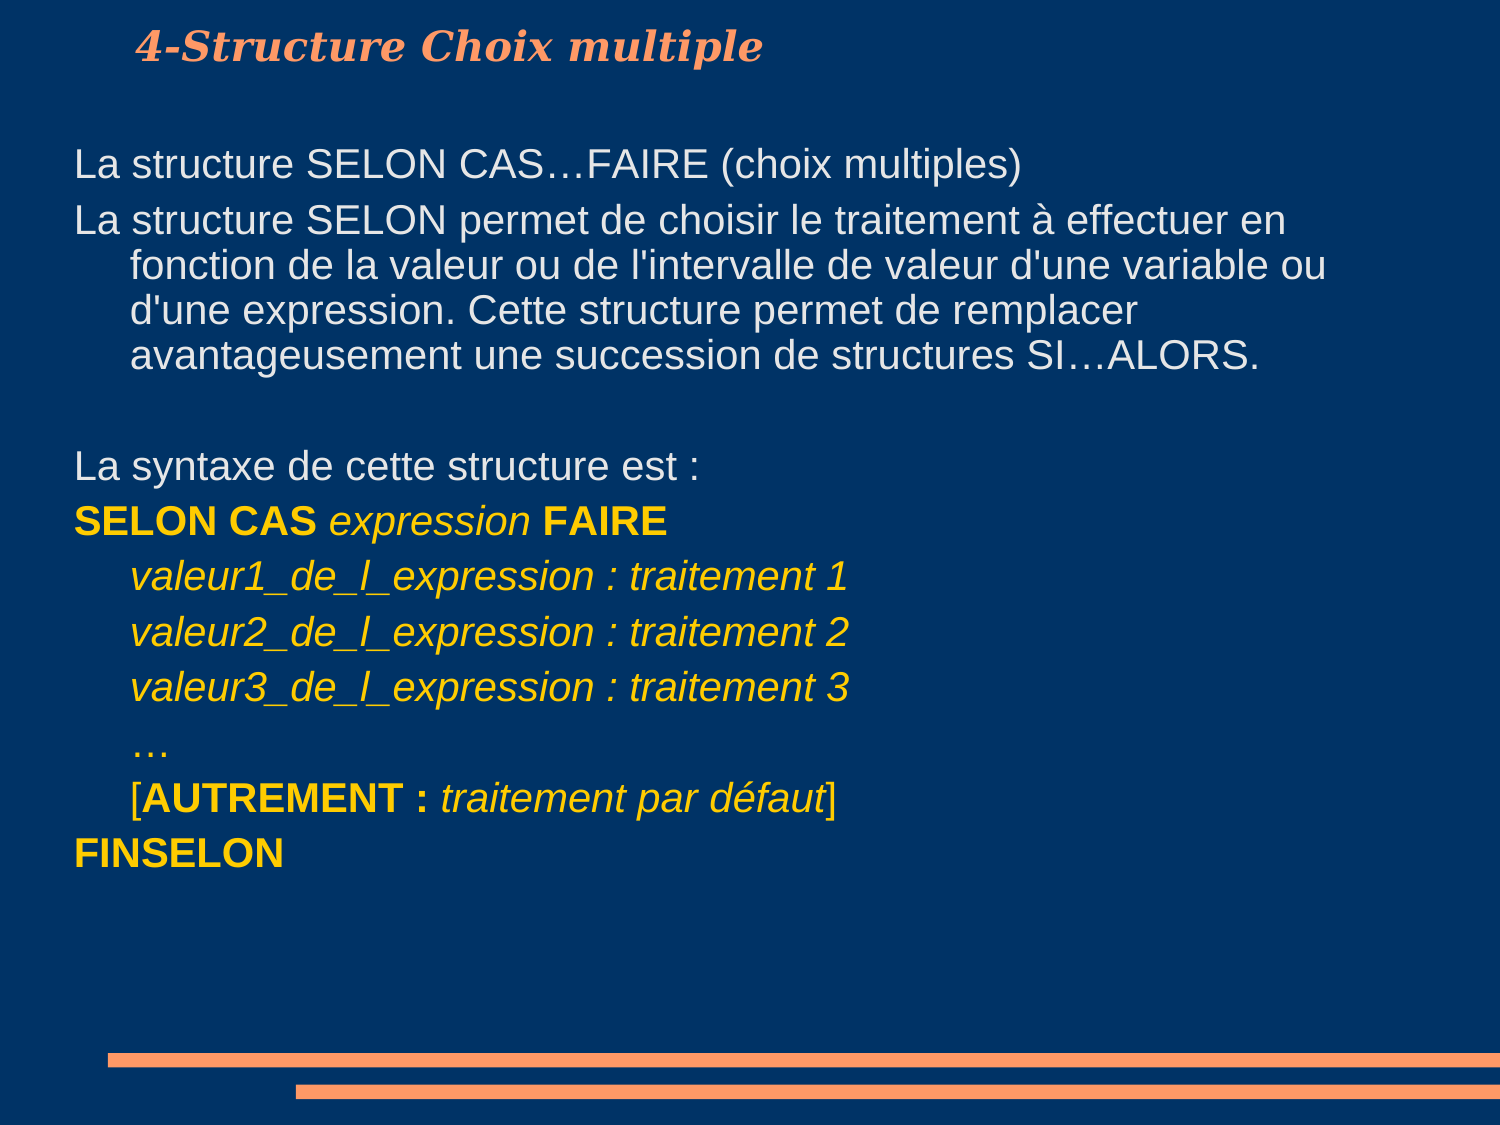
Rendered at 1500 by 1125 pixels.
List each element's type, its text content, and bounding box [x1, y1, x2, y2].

title 4-Structure Choix multiple [100, 0, 1376, 91]
list La structure SELON CAS…FAIRE (choix multiples) La structure SELON permet de choisir le traitement à effectuer en fonction de la valeur ou de l'intervalle de valeur d'une variable ou d'une expression. Cette structure permet de remplacer avantageusement une succession de structures SI…ALORS. La syntaxe de cette structure est : SELON CAS expression FAIRE valeur1_de_l_expression : traitement 1 valeur2_de_l_expression : traitement 2 valeur3_de_l_expression : traitement 3 … [AUTREMENT : traitement par défaut] FINSELON [58, 135, 1418, 975]
